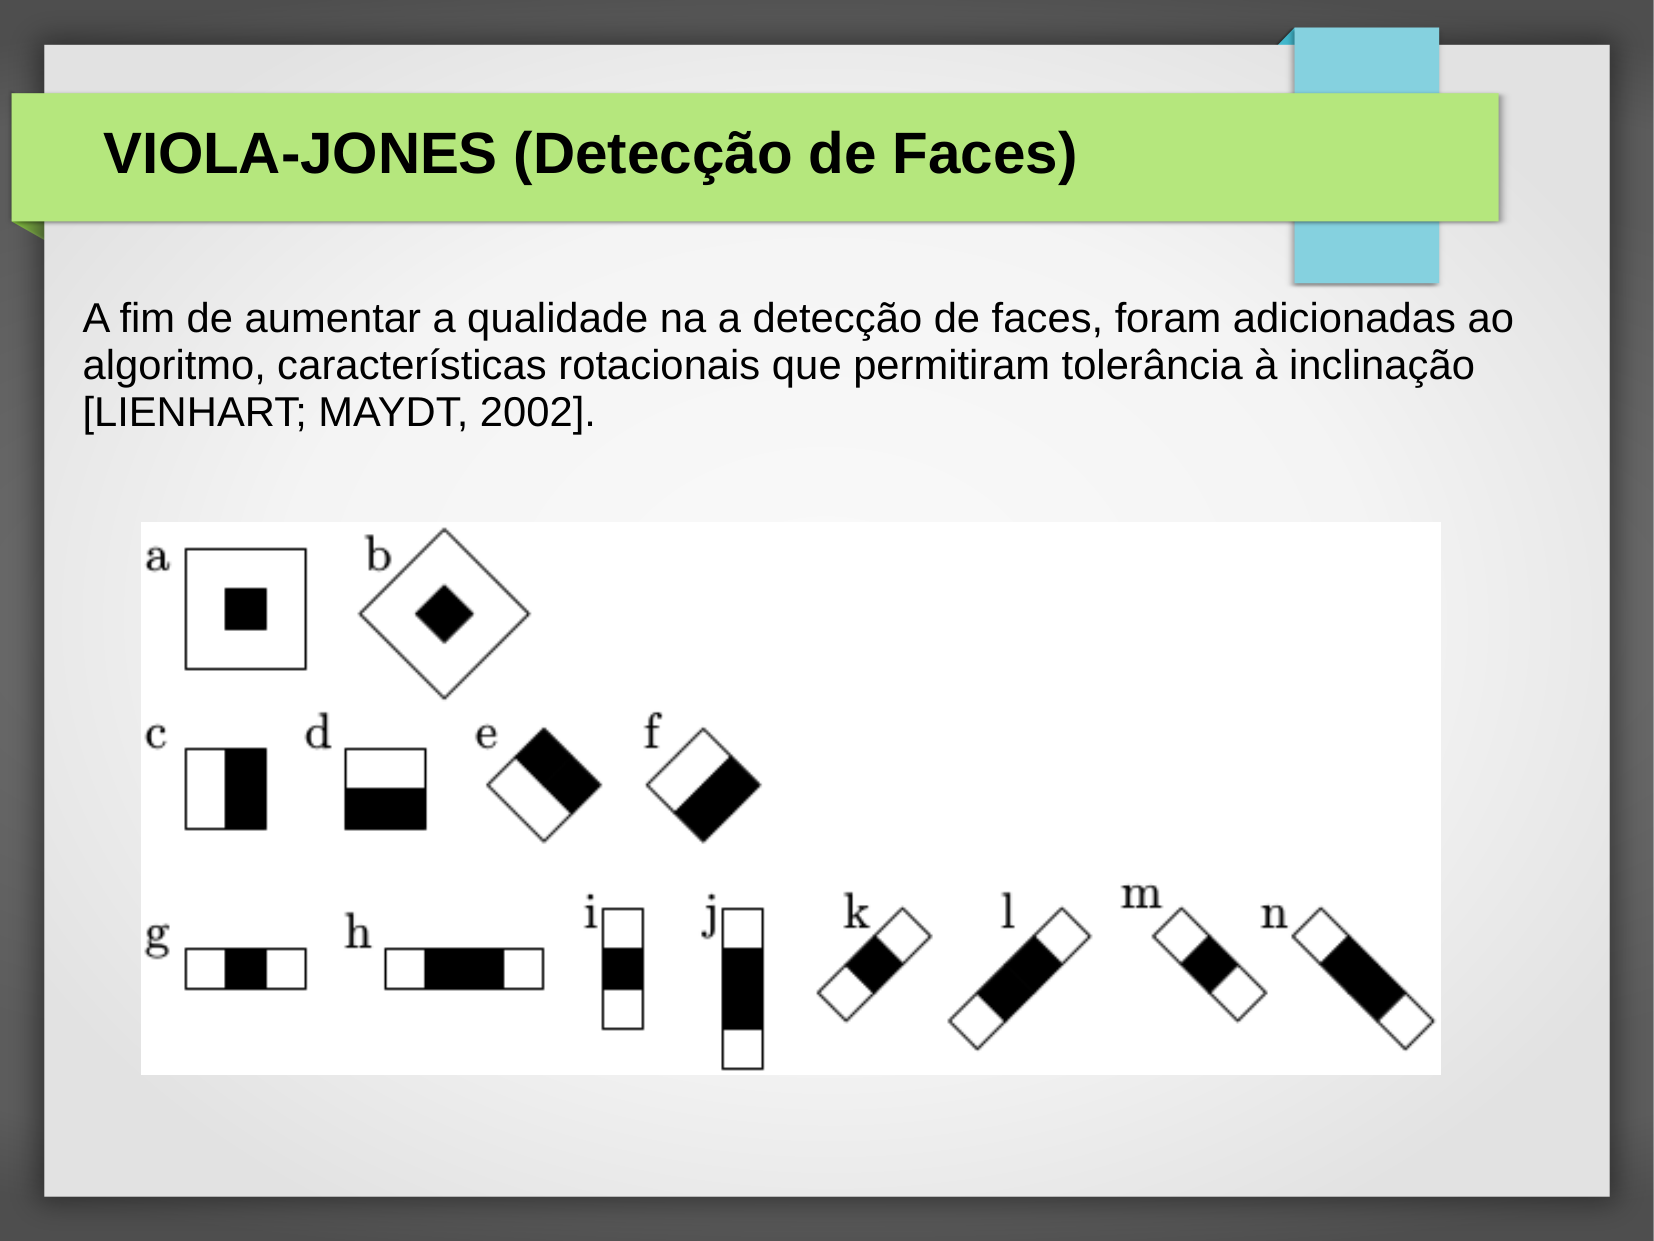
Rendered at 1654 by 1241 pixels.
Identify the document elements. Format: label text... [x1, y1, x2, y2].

list A fim de aumentar a qualidade na a detecção de faces, foram adicionadas ao algoritmo, características rotacionais que permitiram tolerância à inclinação [LIENHART; MAYDT, 2002]. [82, 295, 1571, 438]
title VIOLA-JONES (Detecção de Faces) [82, 94, 1264, 213]
picture [0, 0, 1654, 1241]
